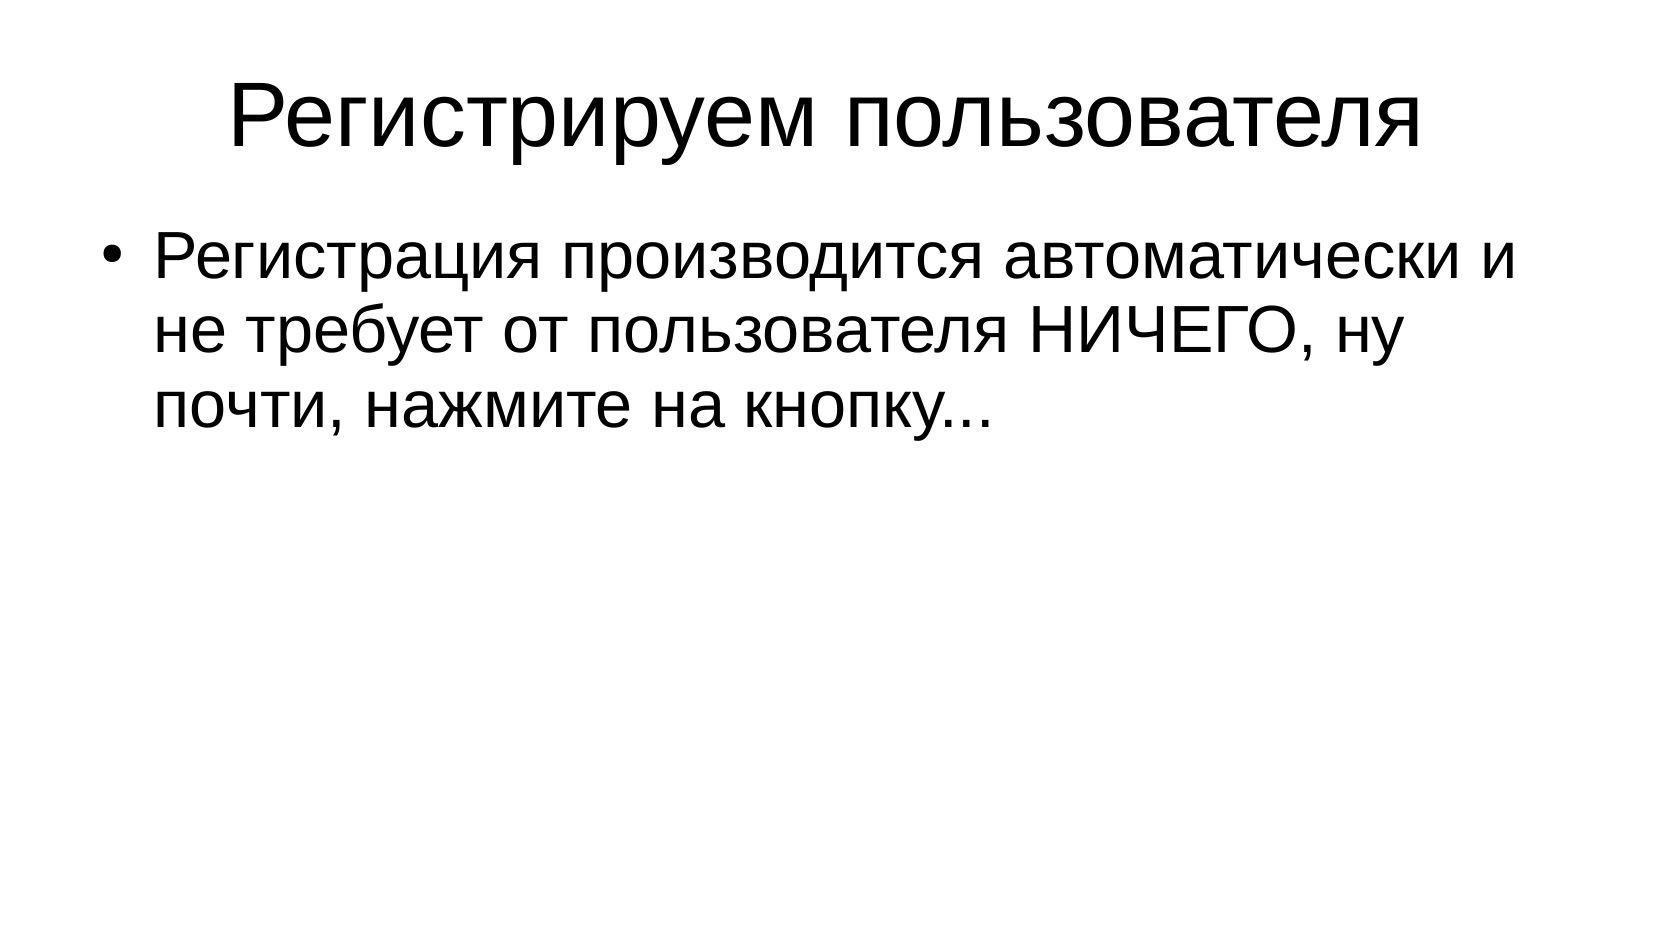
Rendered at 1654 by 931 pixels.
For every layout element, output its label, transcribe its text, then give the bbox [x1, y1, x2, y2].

list Регистрация производится автоматически и не требует от пользователя НИЧЕГО, ну почти, нажмите на кнопку... [82, 217, 1571, 758]
title Регистрируем пользователя [82, 37, 1571, 193]
